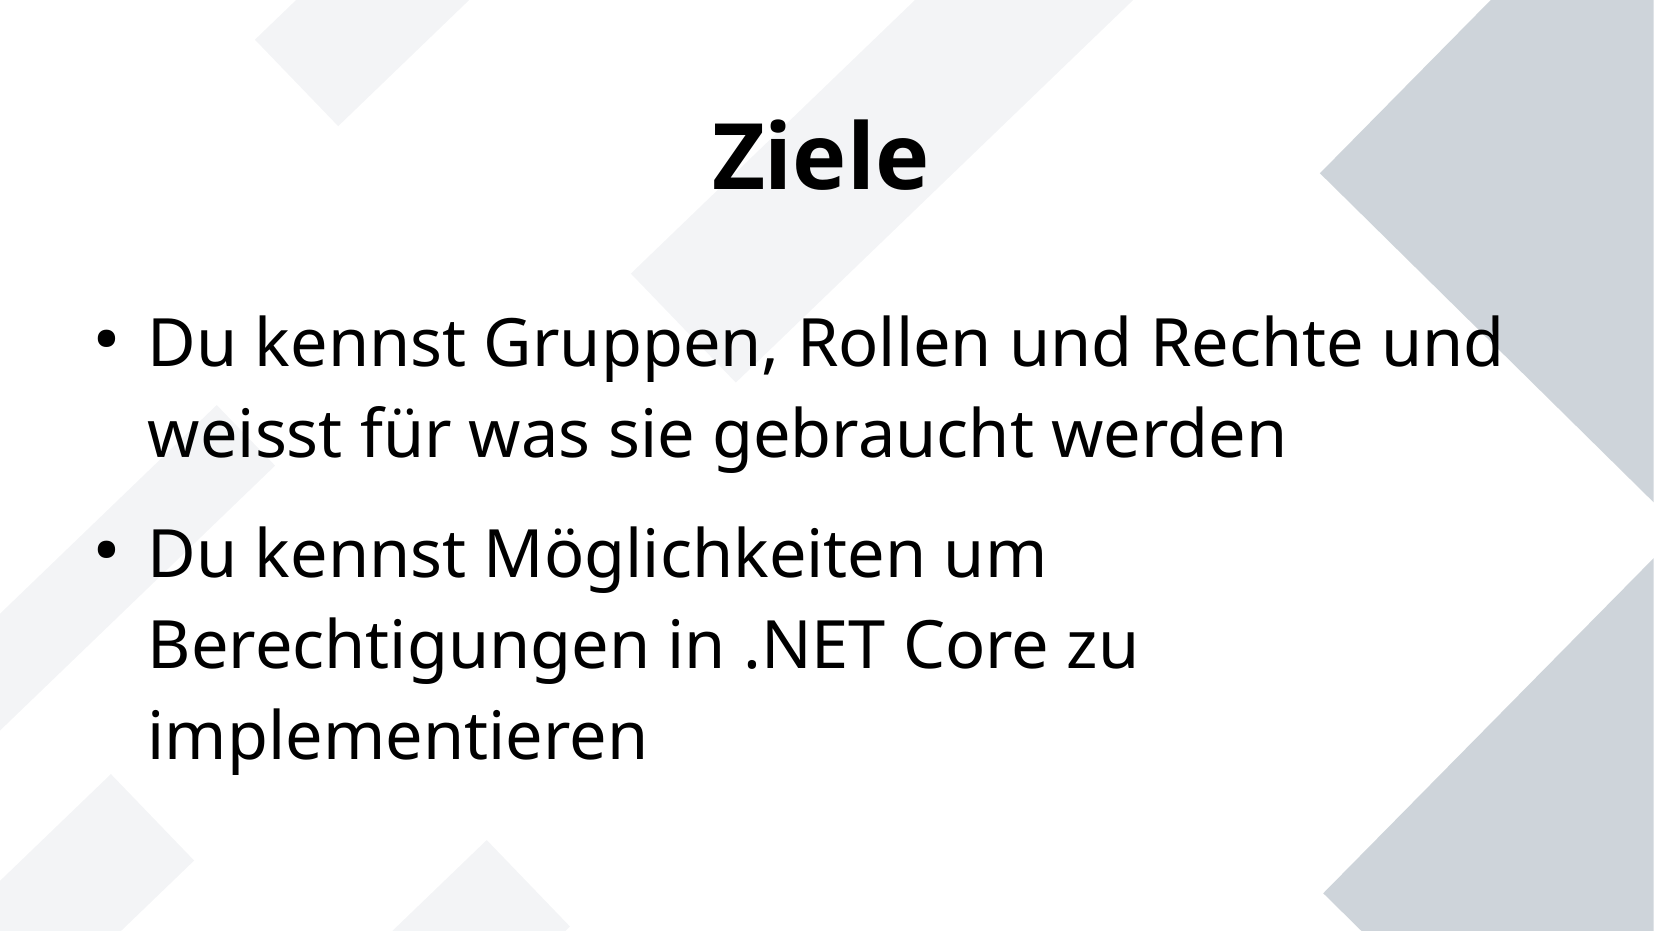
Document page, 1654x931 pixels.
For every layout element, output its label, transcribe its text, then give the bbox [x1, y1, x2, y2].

title Ziele [76, 76, 1565, 233]
list Du kennst Gruppen, Rollen und Rechte und weisst für was sie gebraucht werden Du kennst Möglichkeiten um Berechtigungen in .NET Core zu implementieren [76, 295, 1565, 835]
